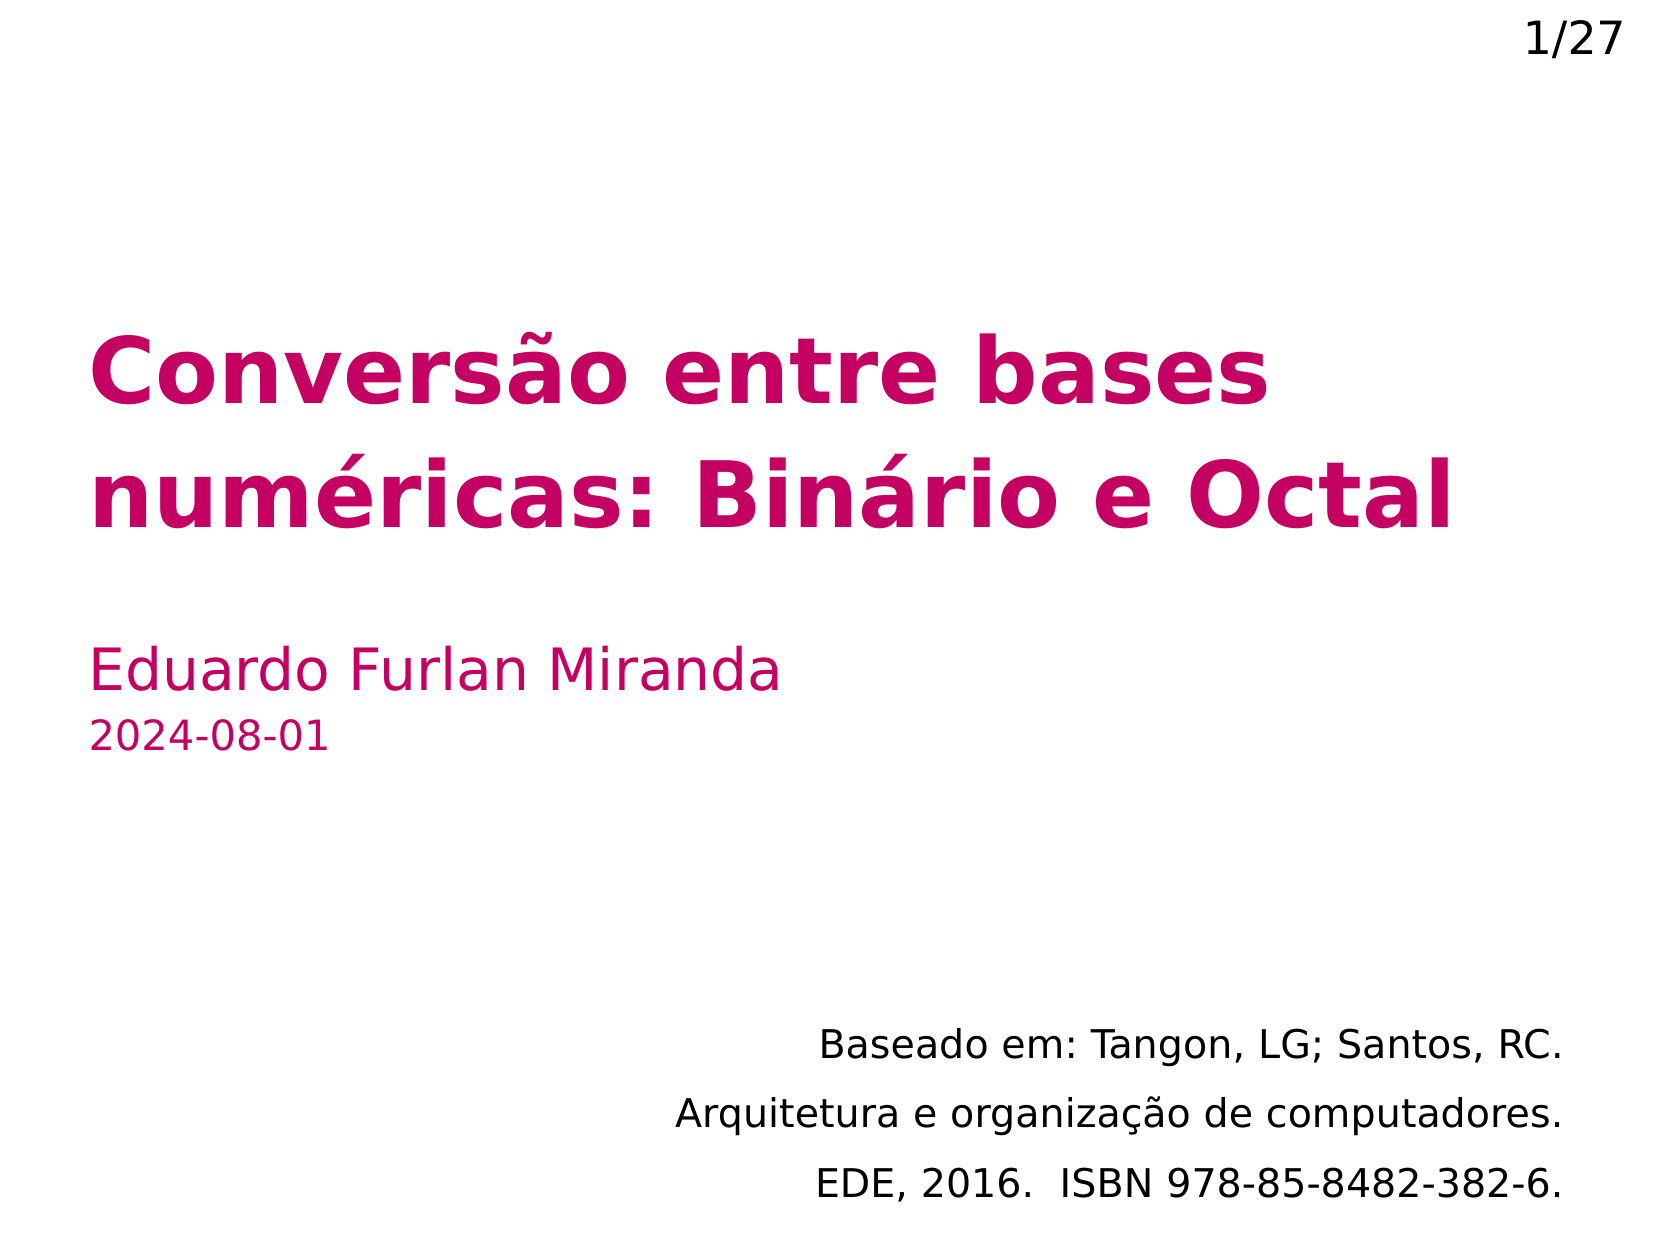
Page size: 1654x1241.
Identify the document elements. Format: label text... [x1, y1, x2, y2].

title Conversão entre bases numéricas: Binário e Octal Eduardo Furlan Miranda 2024-08-01 [88, 29, 1565, 1034]
list Baseado em: Tangon, LG; Santos, RC. Arquitetura e organização de computadores. EDE, 2016. ISBN 978-85-8482-382-6. [661, 998, 1565, 1211]
